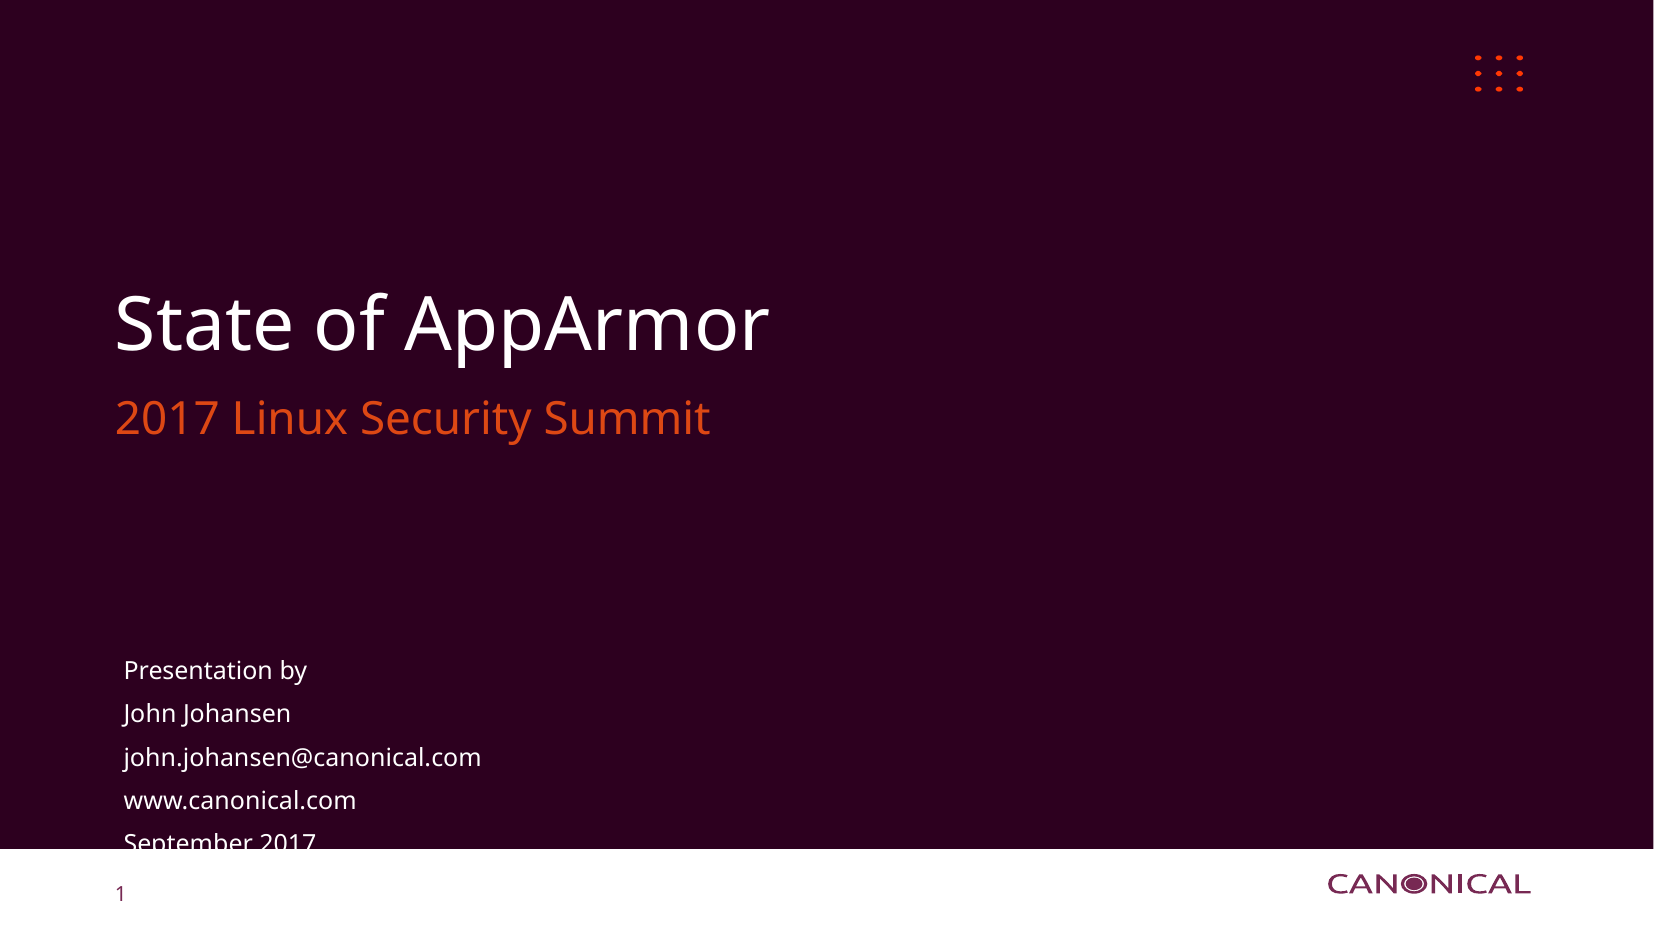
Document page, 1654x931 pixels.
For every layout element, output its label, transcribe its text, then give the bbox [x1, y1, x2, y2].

picture [193, 843, 200, 849]
picture [264, 843, 275, 849]
picture [141, 843, 153, 849]
picture [0, 0, 1654, 849]
picture [217, 843, 225, 849]
list Presentation by John Johansen john.johansen@canonical.com www.canonical.com September 2017 [123, 649, 827, 843]
picture [232, 843, 244, 849]
picture [246, 843, 267, 849]
title State of AppArmor 2017 Linux Security Summit [114, 220, 1293, 478]
picture [155, 843, 163, 849]
picture [285, 843, 294, 849]
picture [276, 843, 284, 849]
picture [296, 843, 309, 849]
picture [179, 843, 191, 849]
